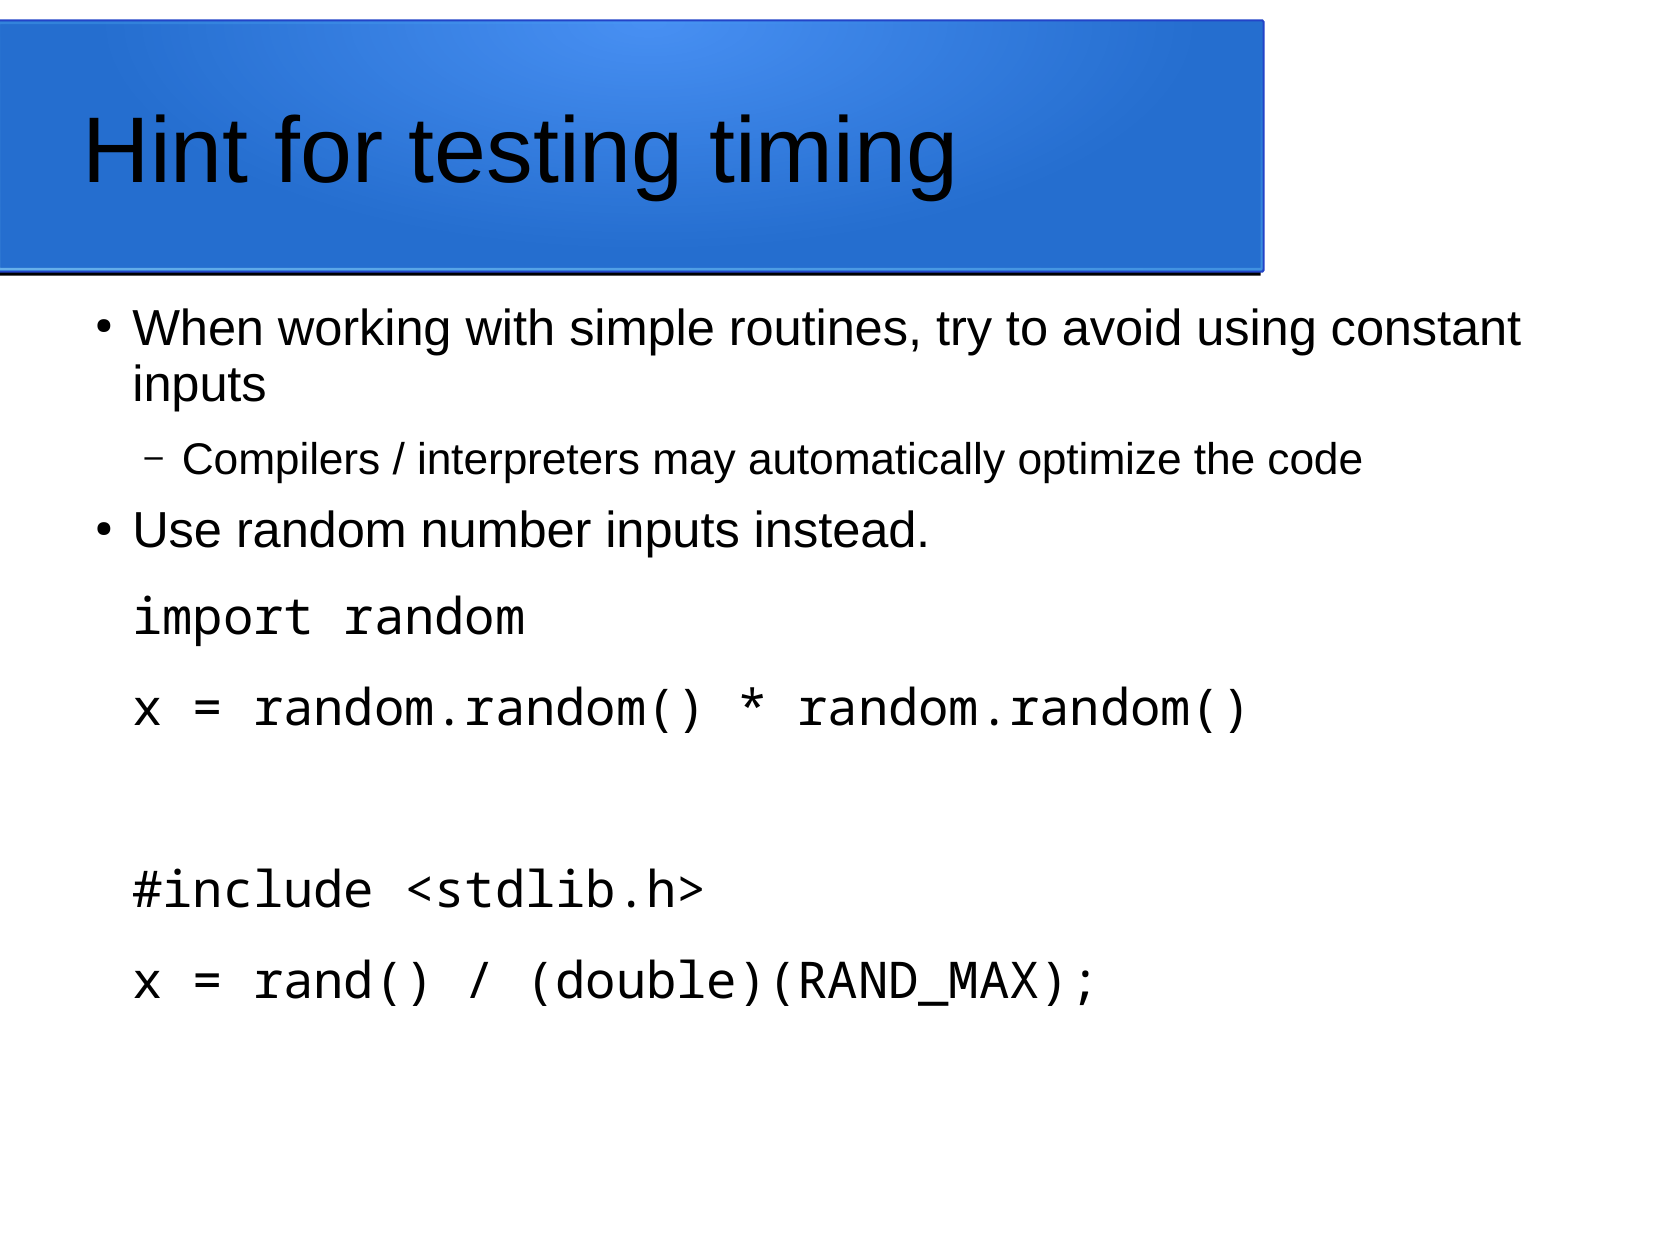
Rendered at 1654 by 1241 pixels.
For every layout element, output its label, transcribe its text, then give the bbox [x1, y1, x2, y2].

title Hint for testing timing [82, 47, 1234, 253]
list When working with simple routines, try to avoid using constant inputs Compilers / interpreters may automatically optimize the code Use random number inputs instead. import random x = random.random() * random.random() #include <stdlib.h> x = rand() / (double)(RAND_MAX); [82, 299, 1571, 1019]
